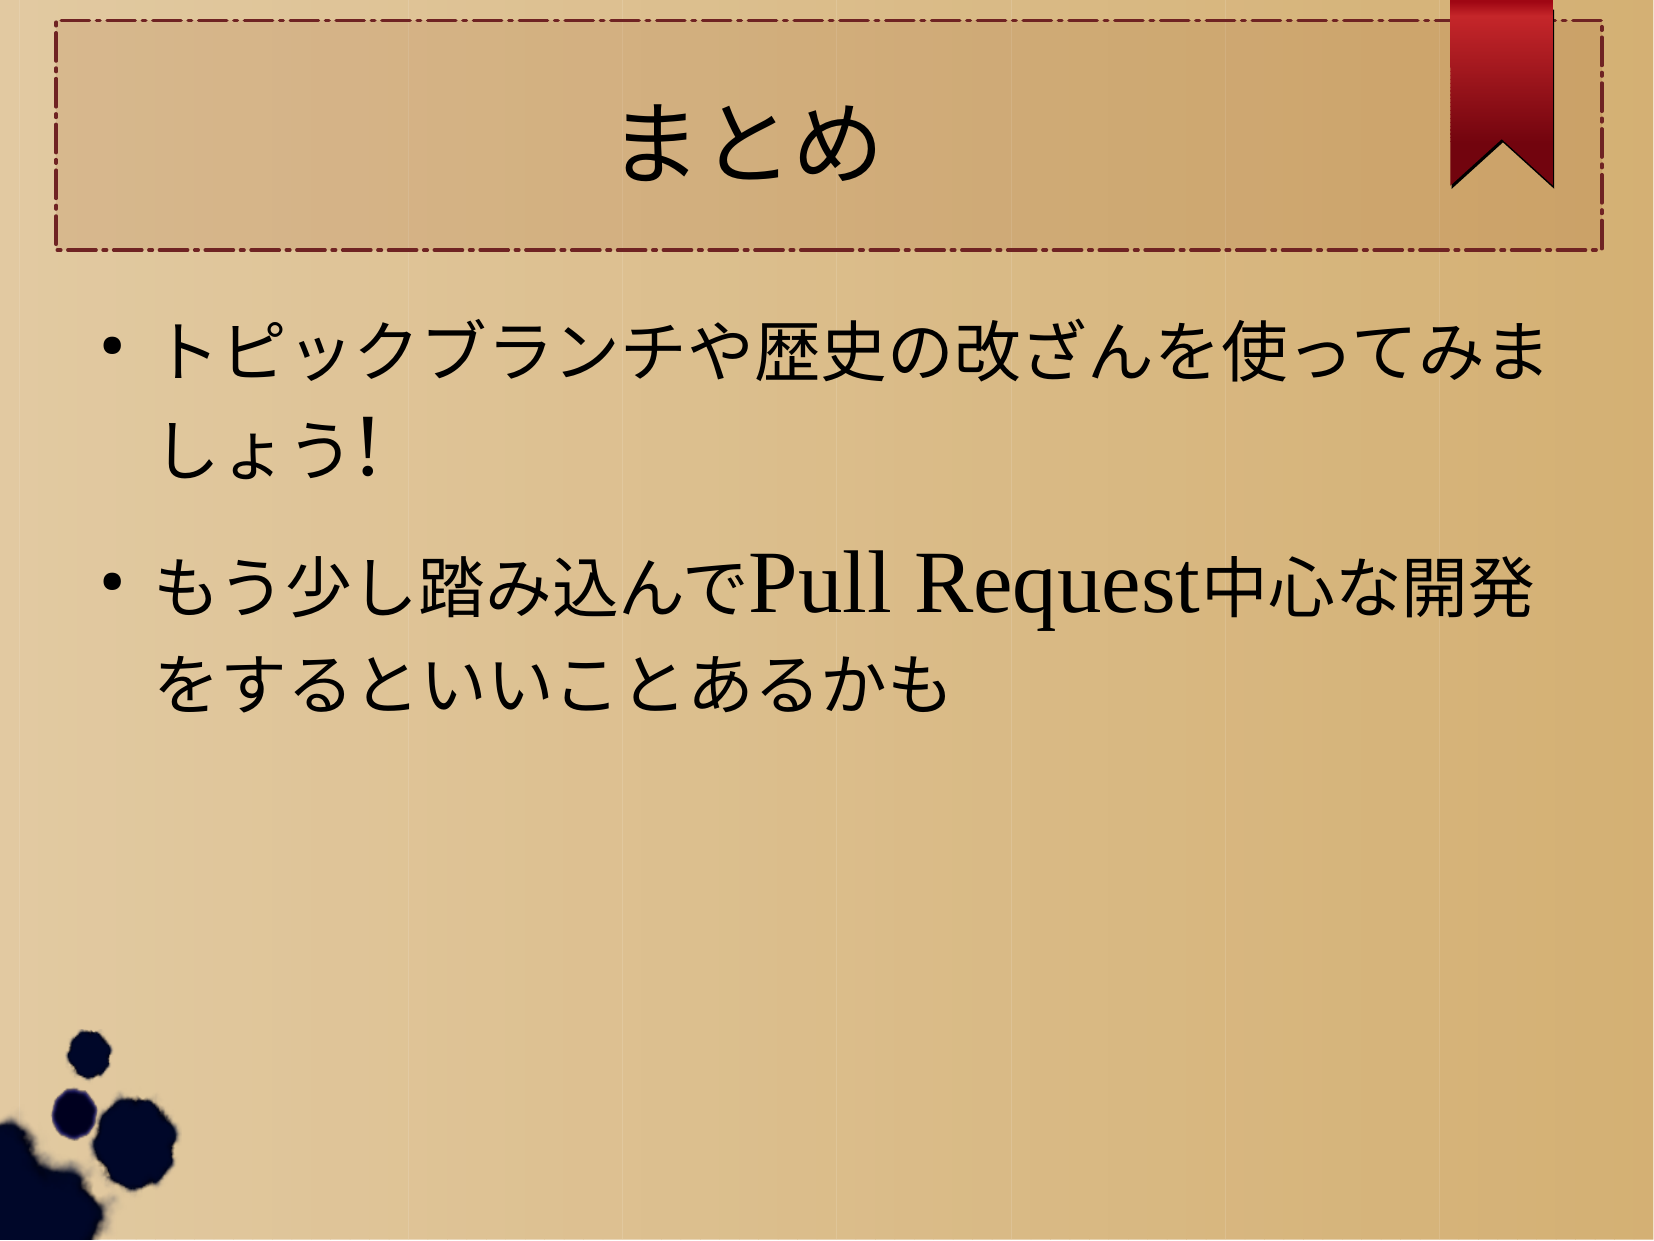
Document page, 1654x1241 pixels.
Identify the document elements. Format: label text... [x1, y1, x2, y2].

title まとめ [82, 47, 1412, 229]
list トピックブランチや歴史の改ざんを使ってみましょう! もう少し踏み込んでPull Request中心な開発をするといいことあるかも [82, 299, 1571, 1019]
